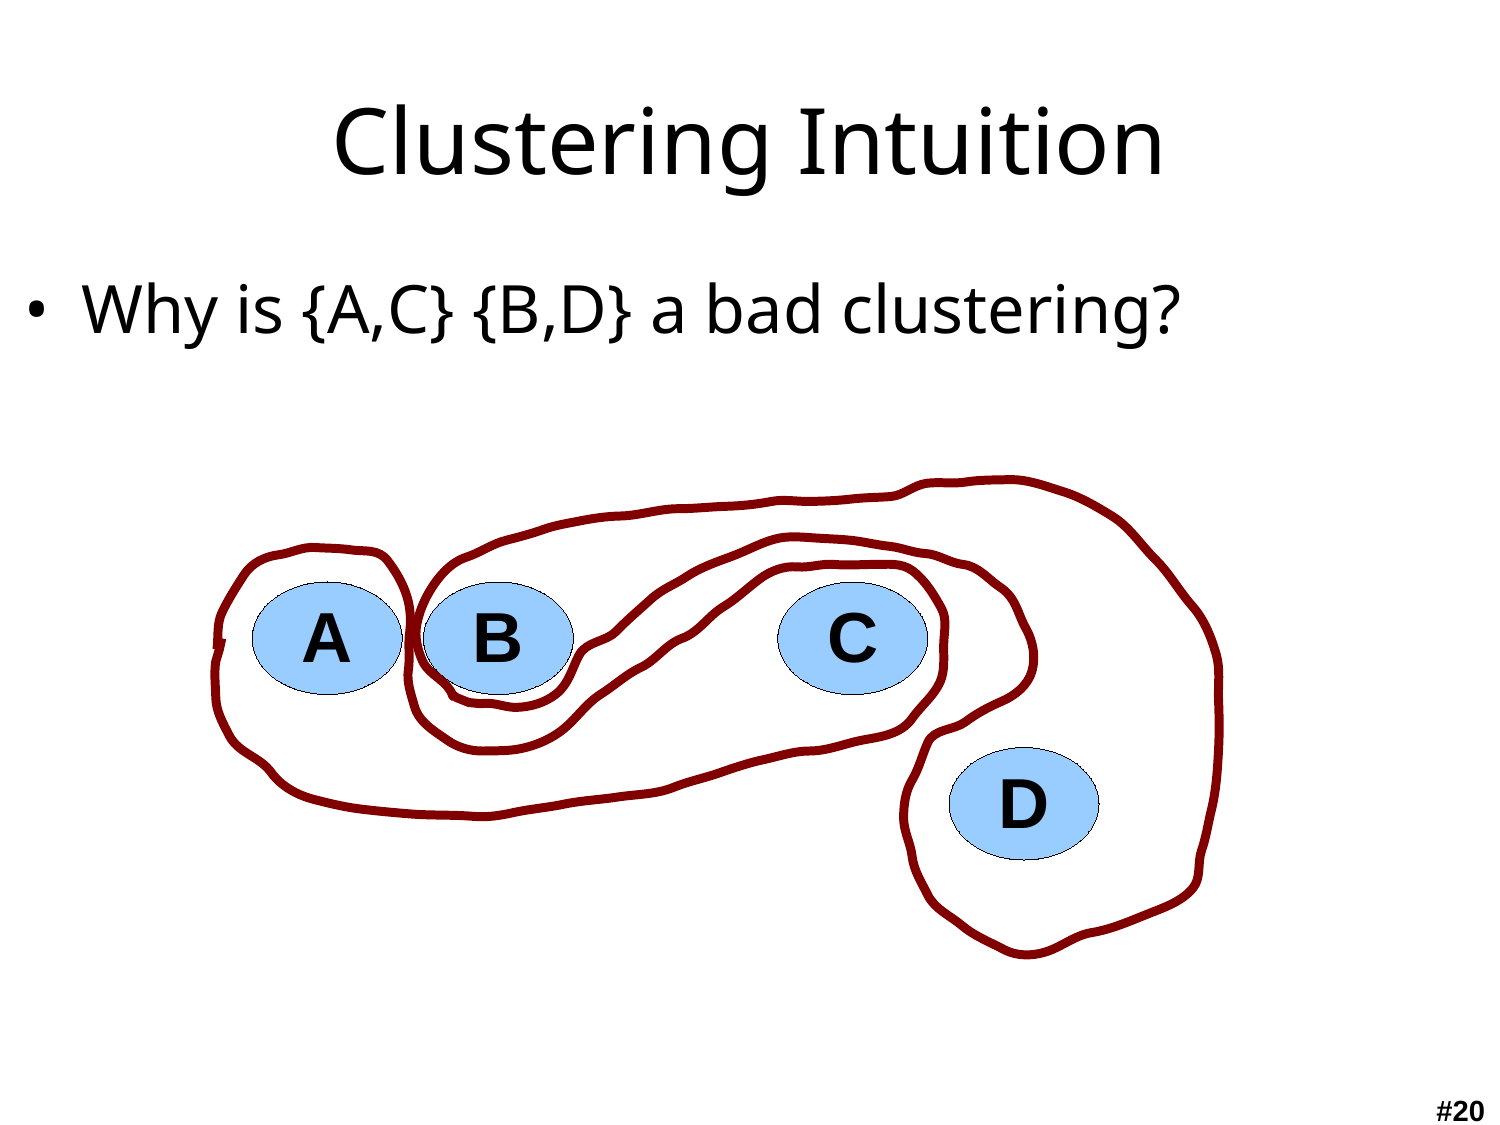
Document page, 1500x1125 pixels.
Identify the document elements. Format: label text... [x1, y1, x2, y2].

text_box C [777, 582, 928, 695]
text_box B [423, 582, 574, 695]
list Why is {A,C} {B,D} a bad clustering? [24, 262, 1476, 1006]
text_box A [252, 581, 403, 695]
text_box D [949, 747, 1100, 861]
title Clustering Intuition [24, 45, 1476, 233]
